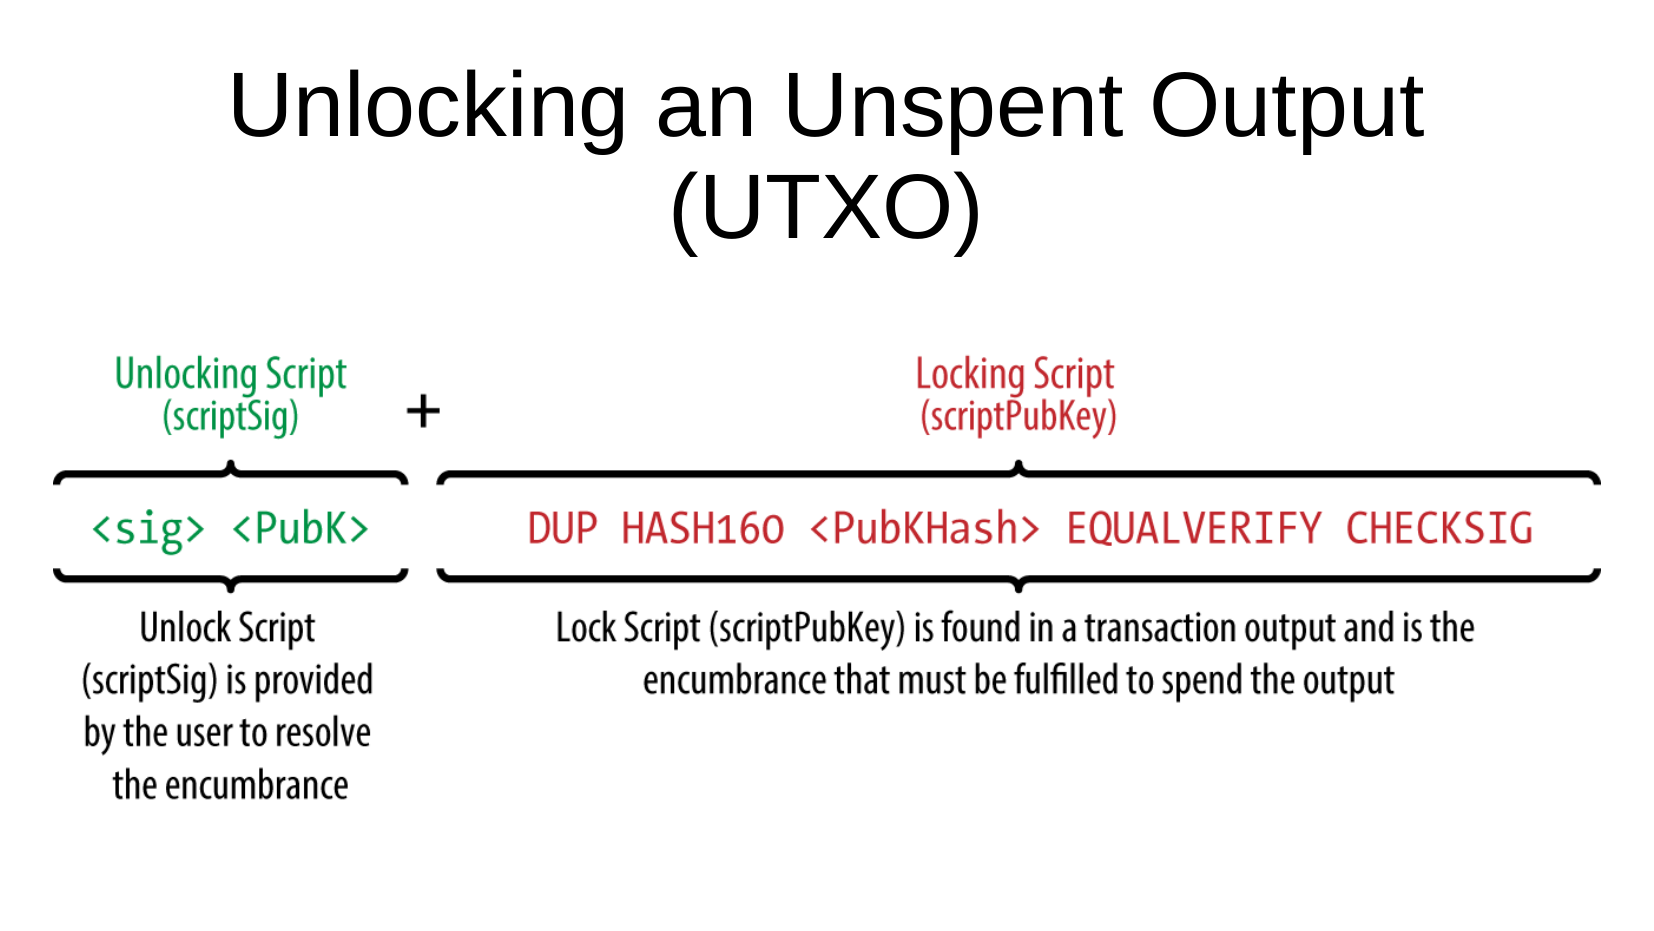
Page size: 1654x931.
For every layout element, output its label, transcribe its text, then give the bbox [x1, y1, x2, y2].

picture [53, 349, 1601, 810]
title Unlocking an Unspent Output (UTXO) [82, 53, 1571, 259]
